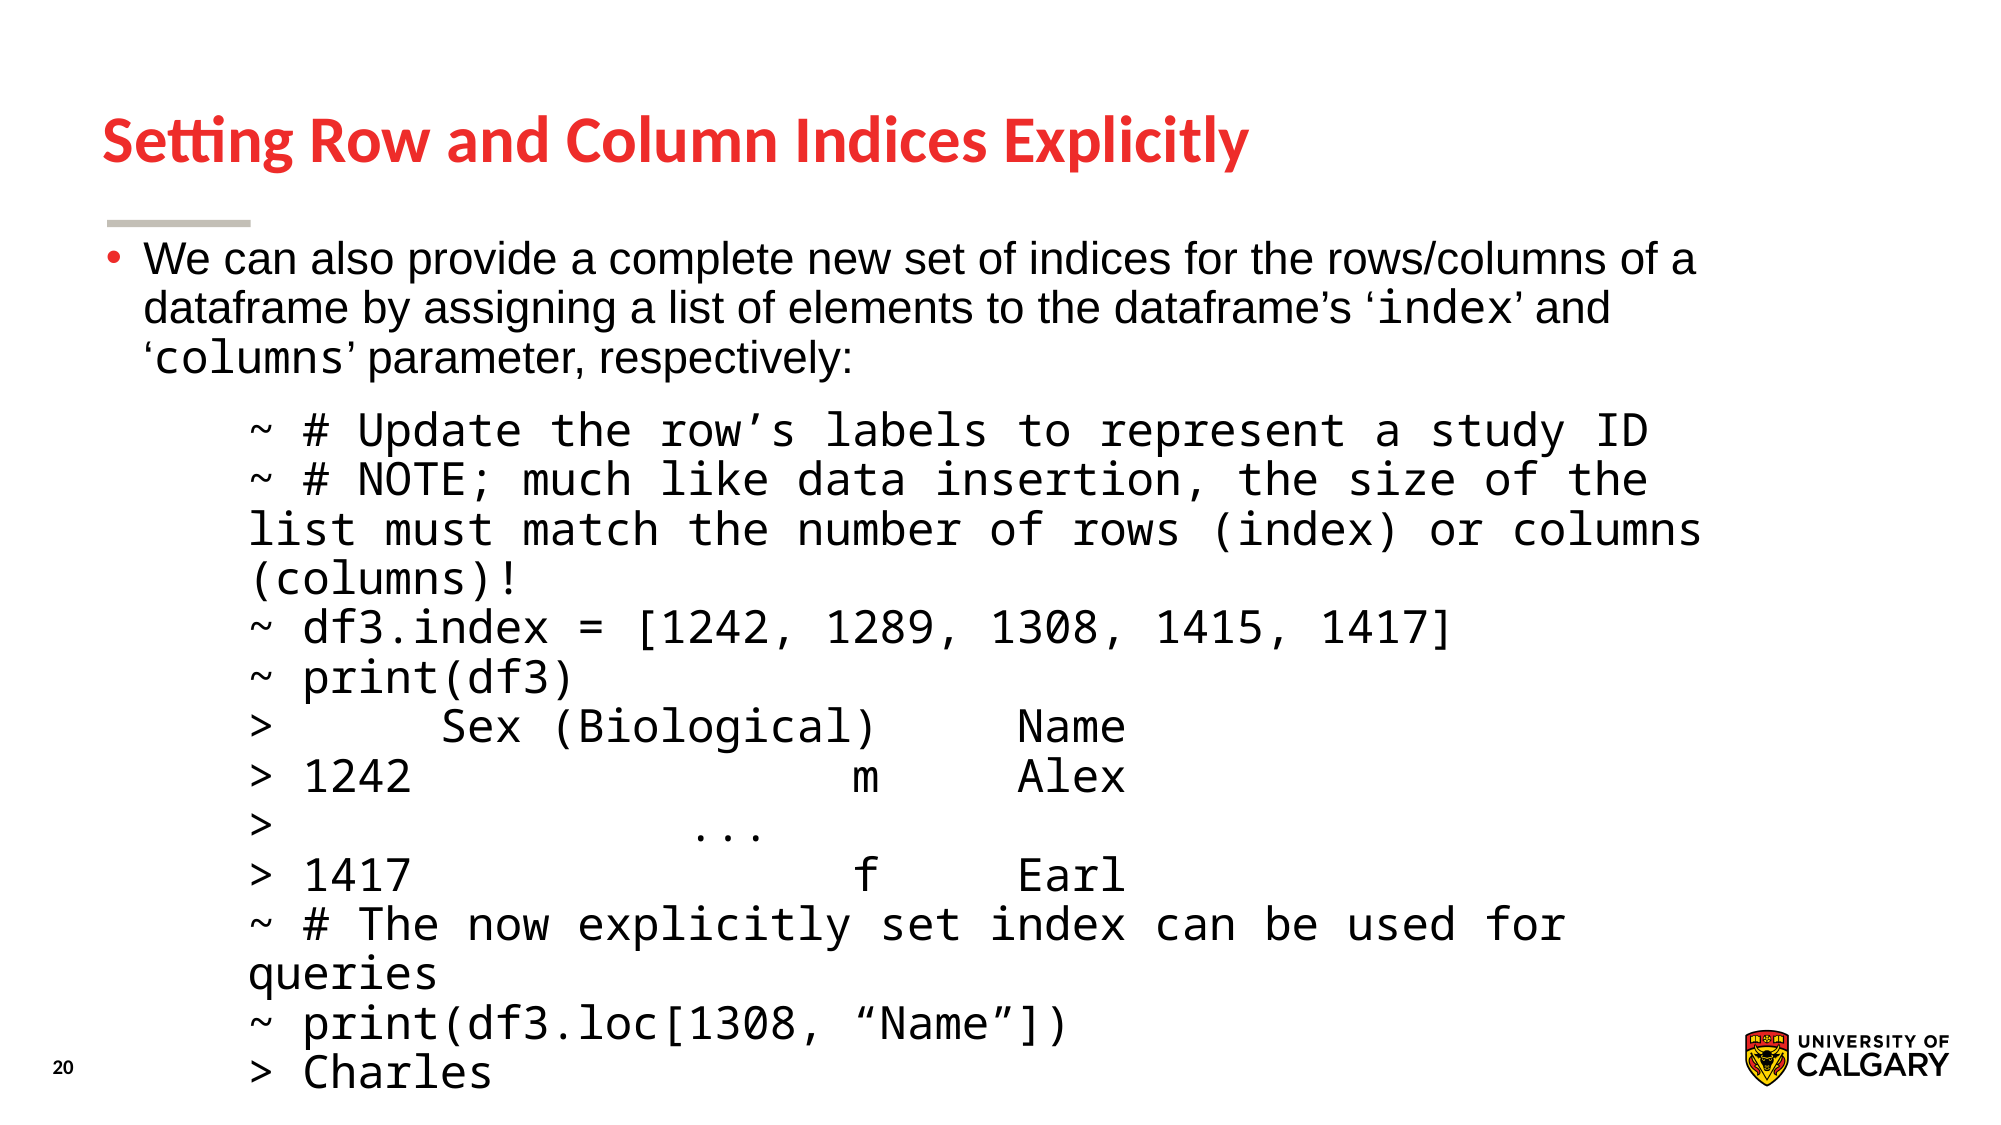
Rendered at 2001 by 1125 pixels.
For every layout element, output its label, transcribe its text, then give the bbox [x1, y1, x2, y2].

title Setting Row and Column Indices Explicitly [87, 60, 1774, 222]
list We can also provide a complete new set of indices for the rows/columns of a dataframe by assigning a list of elements to the dataframe’s ‘index’ and ‘columns’ parameter, respectively: ~ # Update the row’s labels to represent a study ID ~ # NOTE; much like data insertion, the size of the list must match the number of rows (index) or columns (columns)! ~ df3.index = [1242, 1289, 1308, 1415, 1417] ~ print(df3) > Sex (Biological) Name > 1242 m Alex > ... > 1417 f Earl ~ # The now explicitly set index can be used for queries ~ print(df3.loc[1308, “Name”]) > Charles [91, 227, 1774, 941]
picture [1722, 1012, 1972, 1099]
